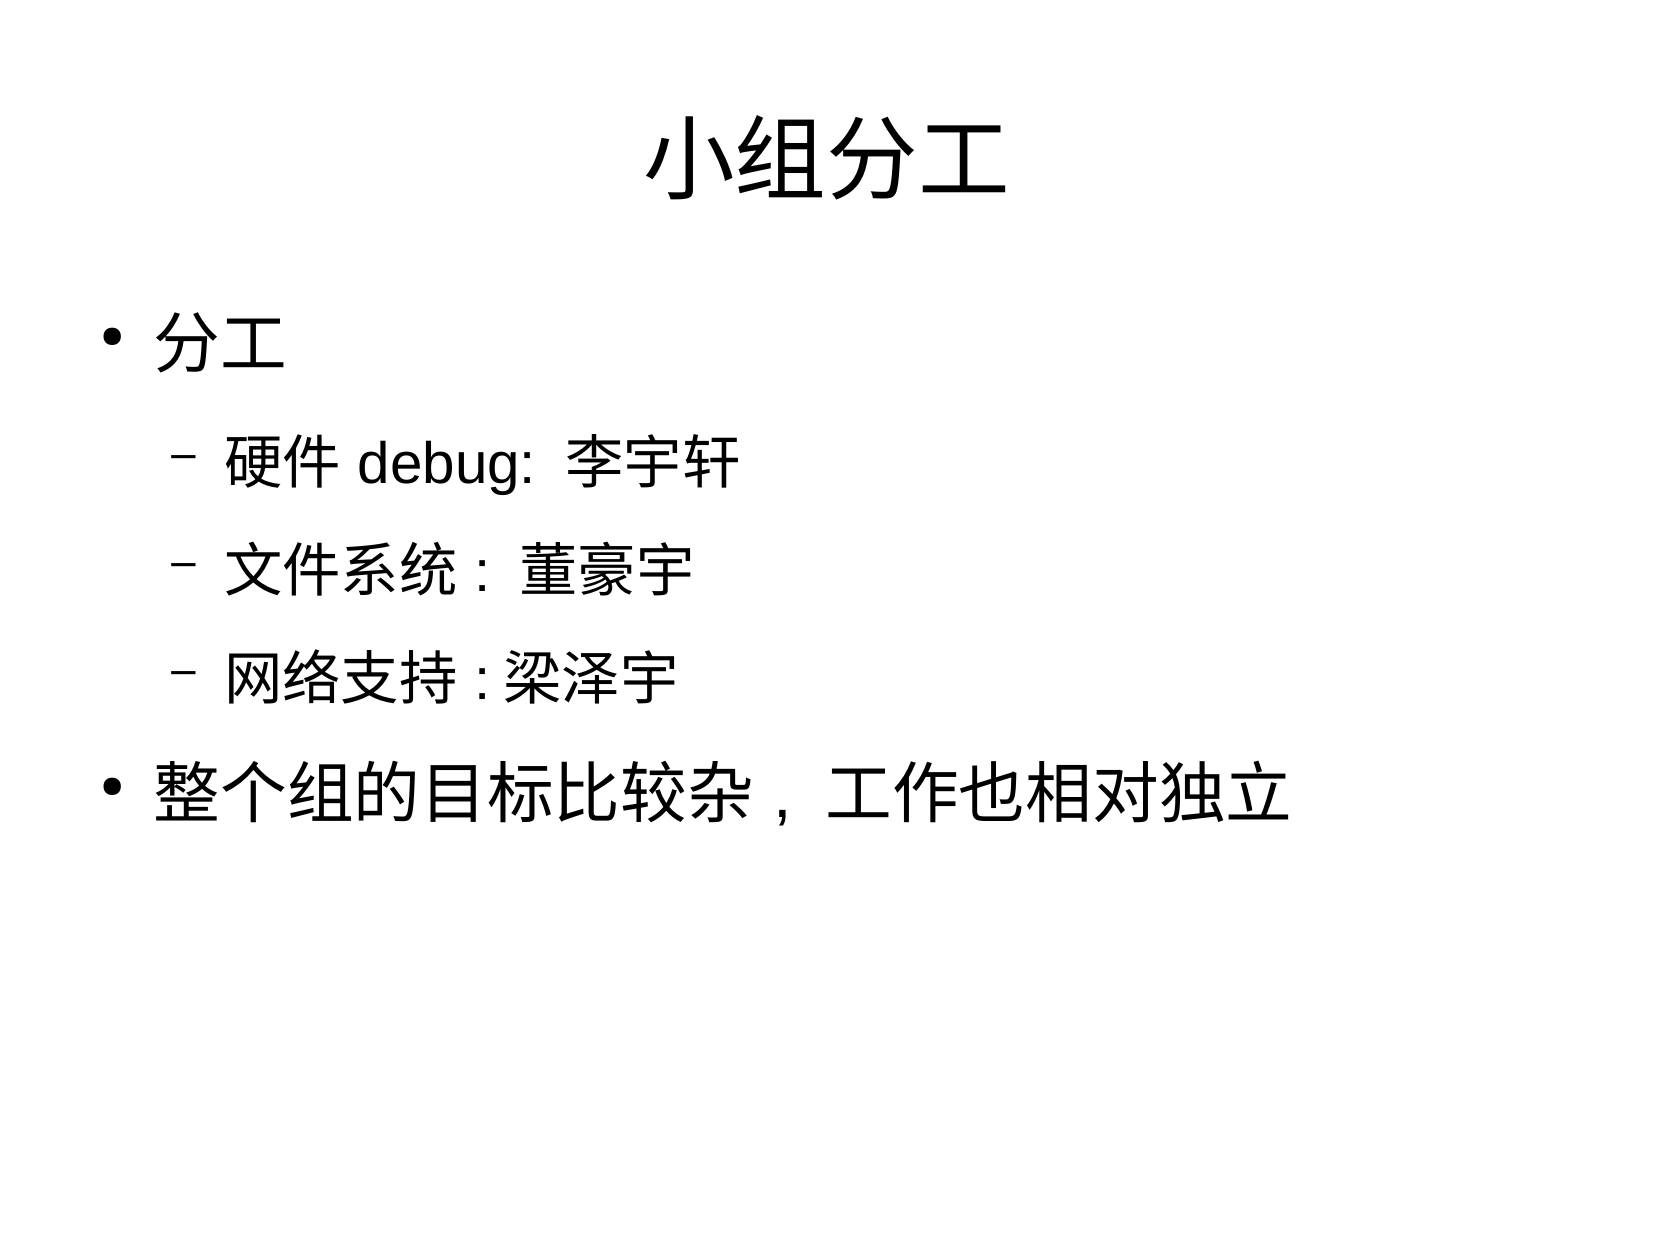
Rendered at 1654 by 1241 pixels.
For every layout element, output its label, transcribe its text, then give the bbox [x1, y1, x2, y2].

list 分工 硬件debug: 李宇轩 文件系统: 董豪宇 网络支持:梁泽宇 整个组的目标比较杂, 工作也相对独立 [82, 290, 1571, 1010]
title 小组分工 [82, 49, 1571, 257]
